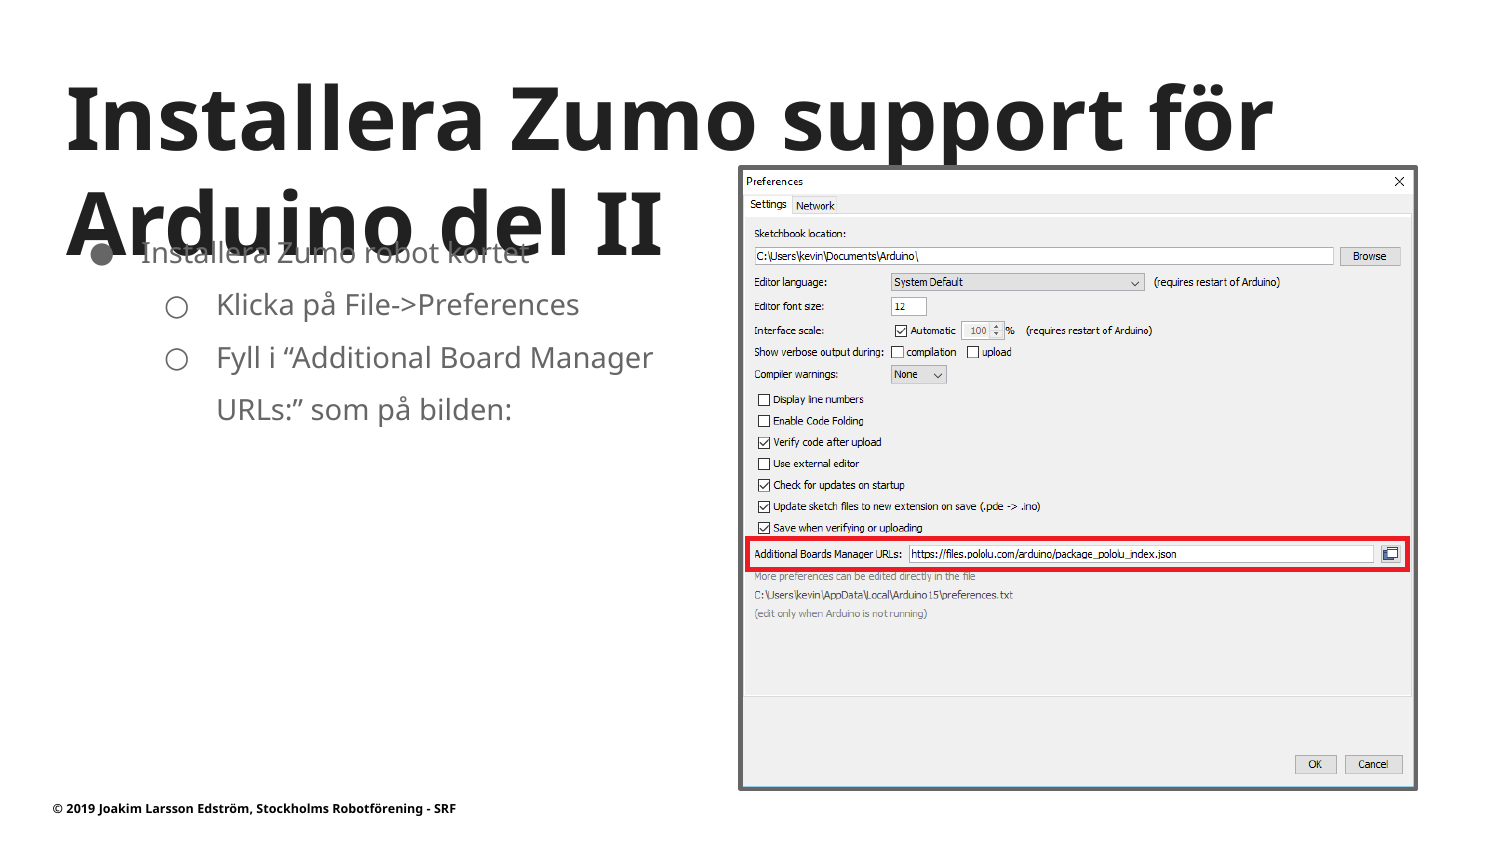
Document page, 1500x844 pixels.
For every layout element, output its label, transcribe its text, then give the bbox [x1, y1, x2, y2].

picture [742, 169, 1414, 787]
list Installera Zumo robot kortet Klicka på File->Preferences Fyll i “Additional Board Manager URLs:” som på bilden: [51, 201, 738, 558]
title Installera Zumo support för Arduino del II [51, 48, 1449, 180]
text_box © 2019 Joakim Larsson Edström, Stockholms Robotförening - SRF [37, 786, 604, 819]
